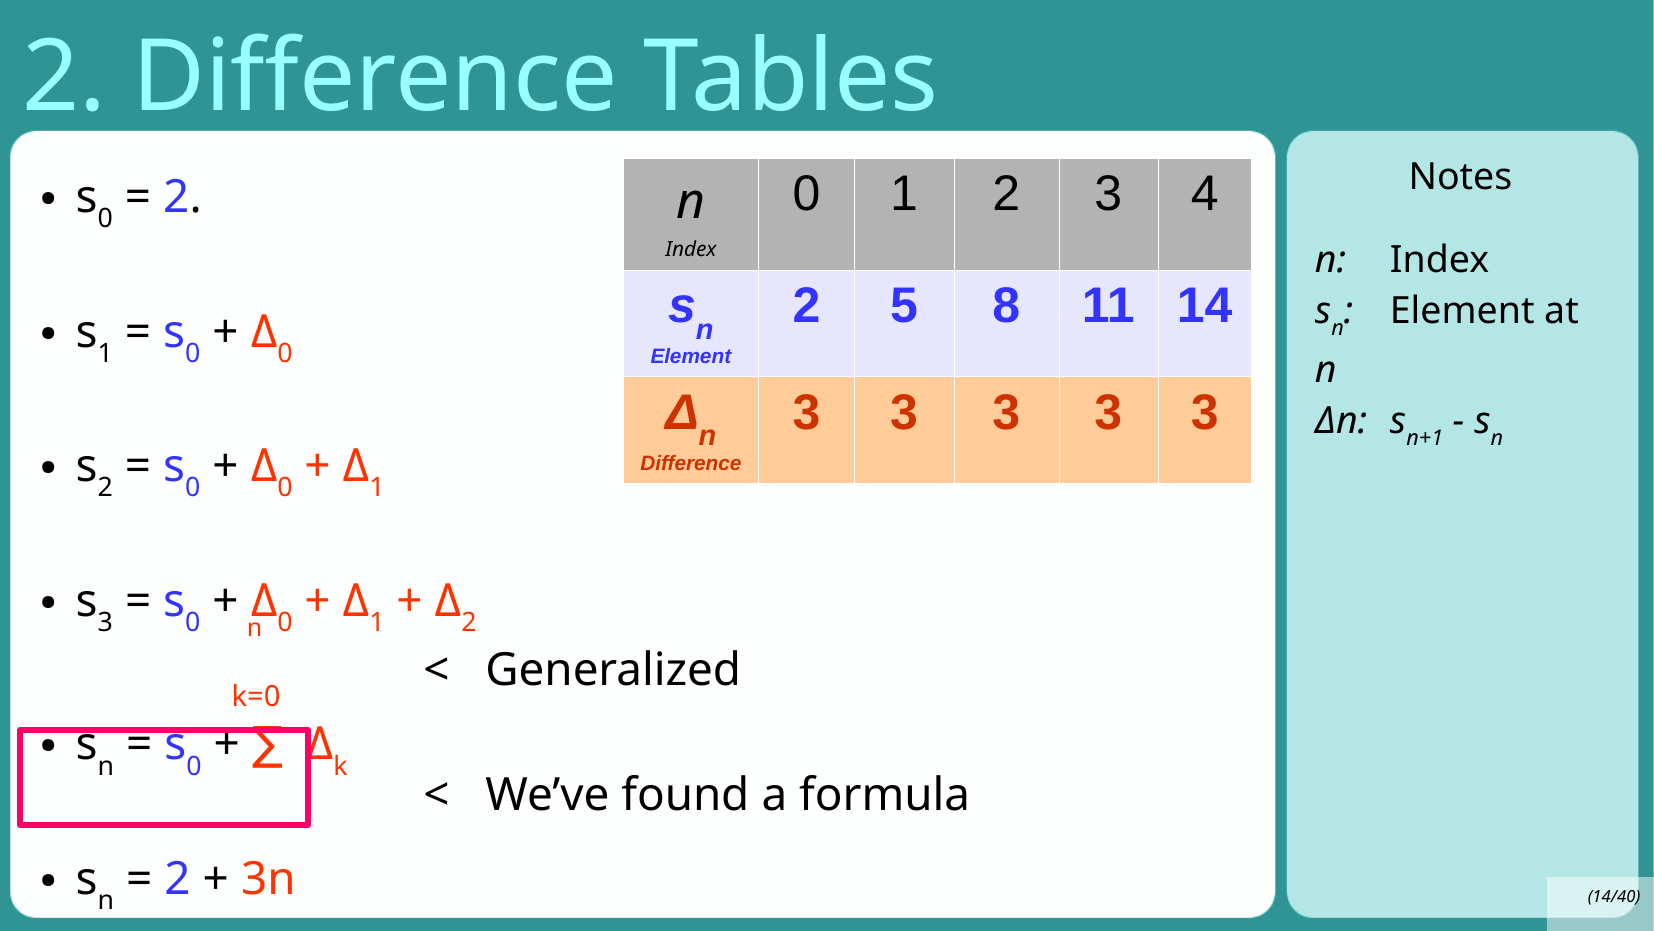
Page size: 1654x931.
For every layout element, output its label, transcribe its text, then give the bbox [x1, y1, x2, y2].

table_cell 11 [1060, 271, 1158, 376]
text_box s0 = 2. s1 = s0 + Δ0 s2 = s0 + Δ0 + Δ1 s3 = s0 + Δ0 + Δ1 + Δ2 sn = s0 + ∑ Δk sn = 2 + 3n [40, 163, 623, 811]
table_cell 3 [759, 377, 854, 483]
table_cell 14 [1159, 271, 1251, 376]
table_header 2 [955, 159, 1059, 270]
table_cell 3 [855, 377, 954, 483]
text_box (<number>/40) [1546, 877, 1654, 931]
table_header 4 [1159, 159, 1251, 270]
table_cell 5 [855, 271, 954, 376]
table_header 0 [759, 159, 854, 270]
text_box k=0 [216, 667, 311, 727]
table_cell sn Element [624, 271, 758, 376]
text_box s0 = 2. s1 = s0 + Δ0 s2 = s0 + Δ0 + Δ1 s3 = s0 + Δ0 + Δ1 + Δ2 sn = s0 + ∑ Δk sn = 2 + 3n [40, 733, 305, 811]
table_header n Index [624, 159, 758, 270]
table_header 3 [1060, 159, 1158, 270]
table_header 1 [855, 159, 954, 270]
table_cell 2 [759, 271, 854, 376]
text_box n: Index sn: Element at n Δn: sn+1 - sn [1300, 225, 1622, 385]
text_box < Generalized < We’ve found a formula [423, 636, 1258, 899]
text_box Notes [1290, 141, 1631, 661]
title 2. Difference Tables [22, 13, 1511, 130]
table_cell 8 [955, 271, 1059, 376]
table_cell 3 [1060, 377, 1158, 483]
table_cell 3 [1159, 377, 1251, 483]
picture [0, 0, 1654, 931]
table_cell 3 [955, 377, 1059, 483]
text_box n [232, 602, 290, 650]
table_cell Δn Difference [624, 377, 758, 483]
